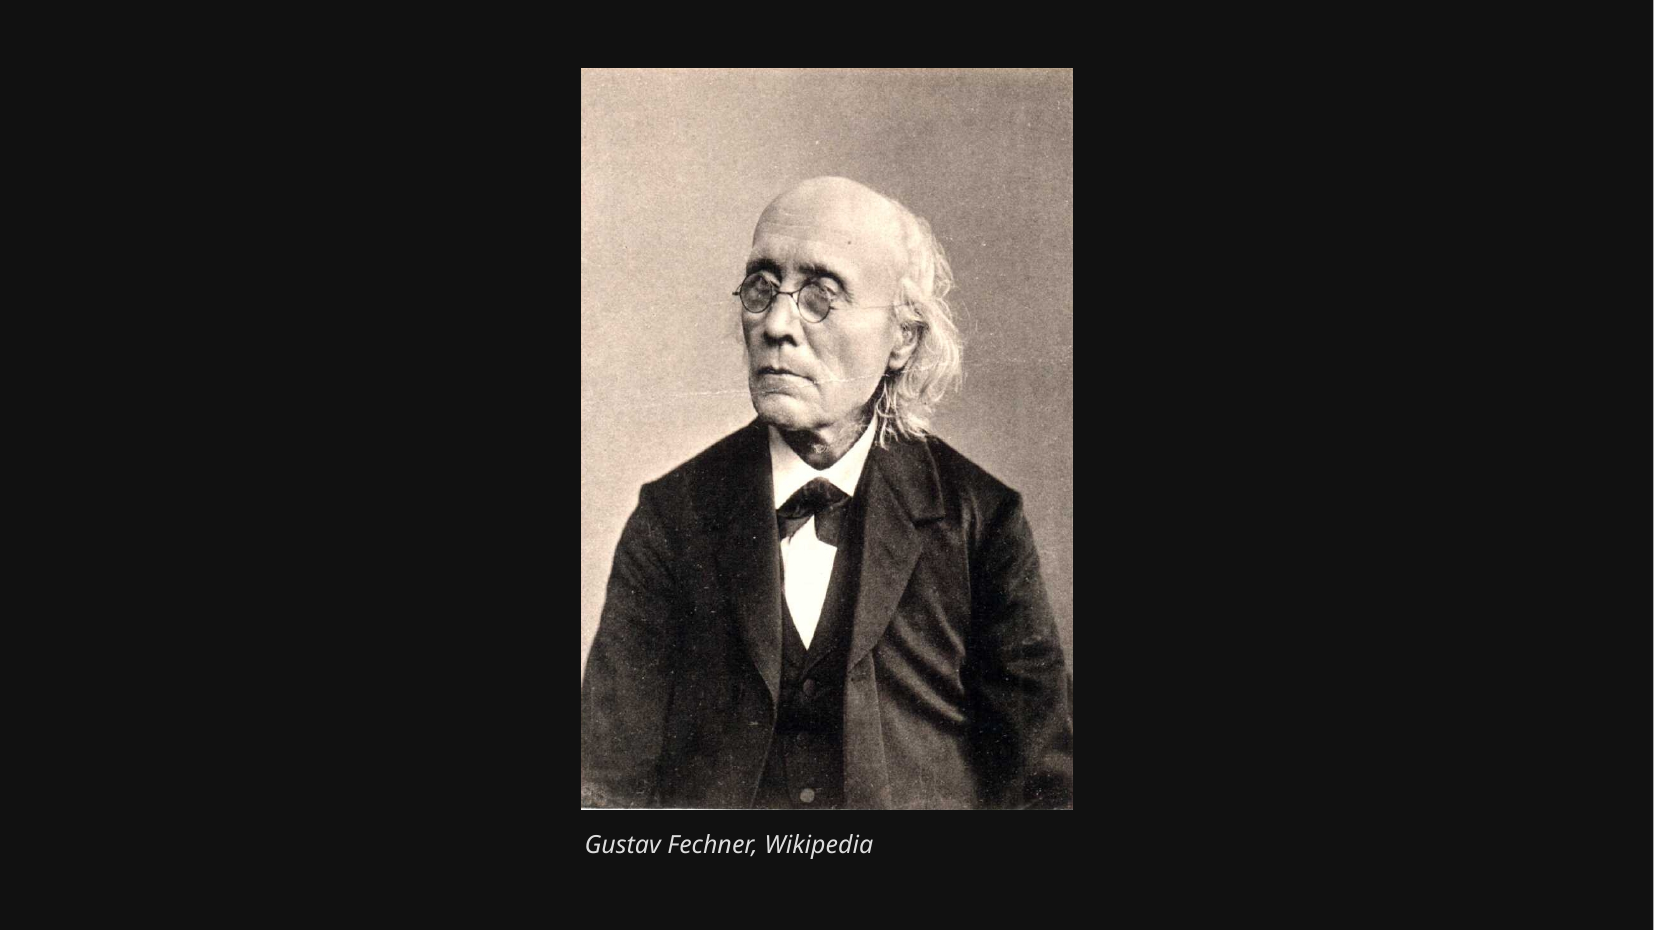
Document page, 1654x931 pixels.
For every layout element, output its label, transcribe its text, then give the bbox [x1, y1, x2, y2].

text_box Gustav Fechner, Wikipedia [569, 819, 1485, 868]
picture [581, 68, 1073, 811]
